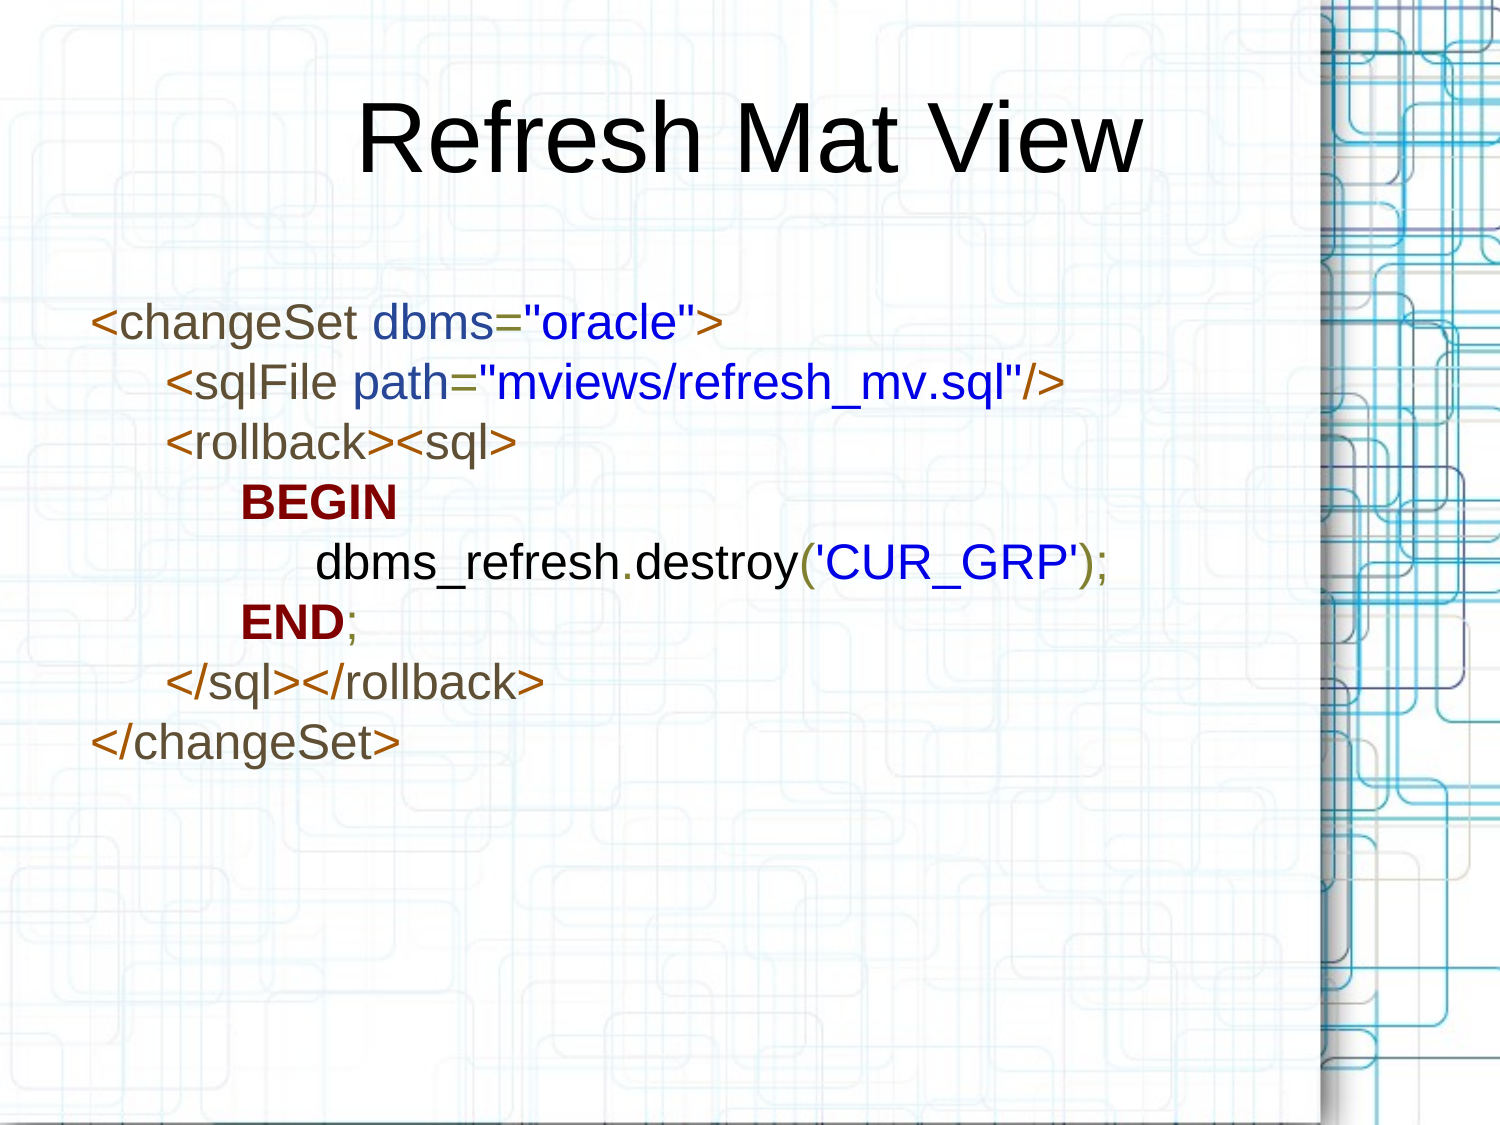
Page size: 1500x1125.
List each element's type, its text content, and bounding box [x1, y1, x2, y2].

list <changeSet dbms="oracle"> <sqlFile path="mviews/refresh_mv.sql"/> <rollback><sql> BEGIN dbms_refresh.destroy('CUR_GRP'); END; </sql></rollback> </changeSet> [75, 275, 1425, 1062]
title Refresh Mat View [75, 20, 1425, 208]
picture [0, 0, 1500, 1125]
